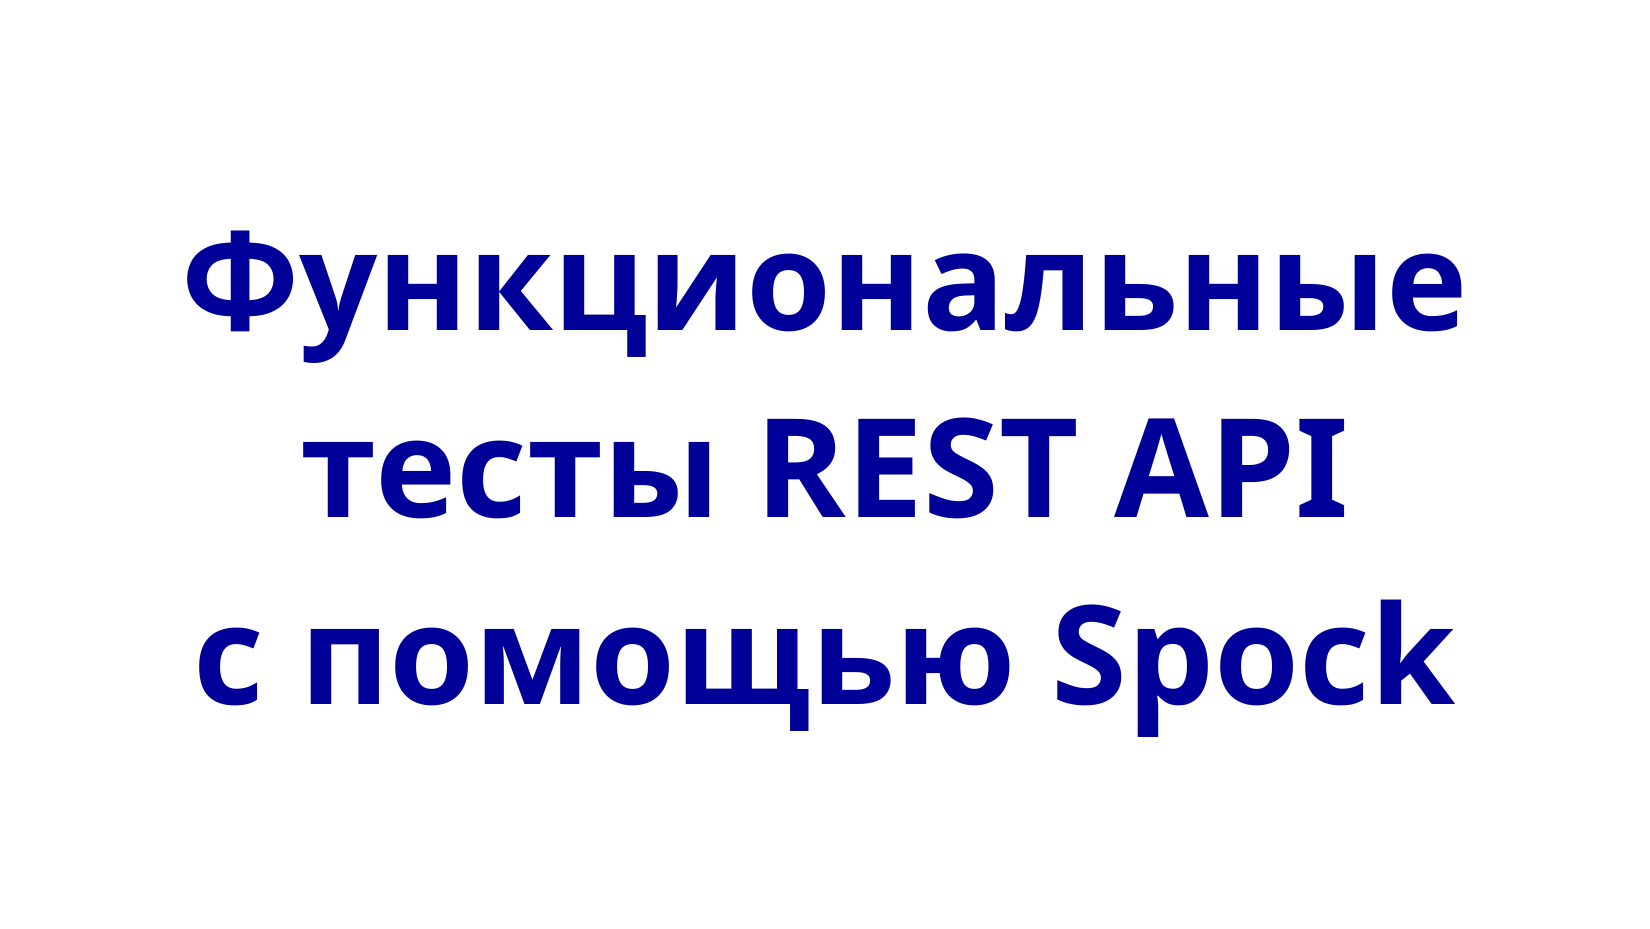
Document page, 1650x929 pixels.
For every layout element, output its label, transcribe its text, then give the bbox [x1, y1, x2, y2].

subtitle Функциональные тесты REST API с помощью Spock [0, 0, 1650, 929]
